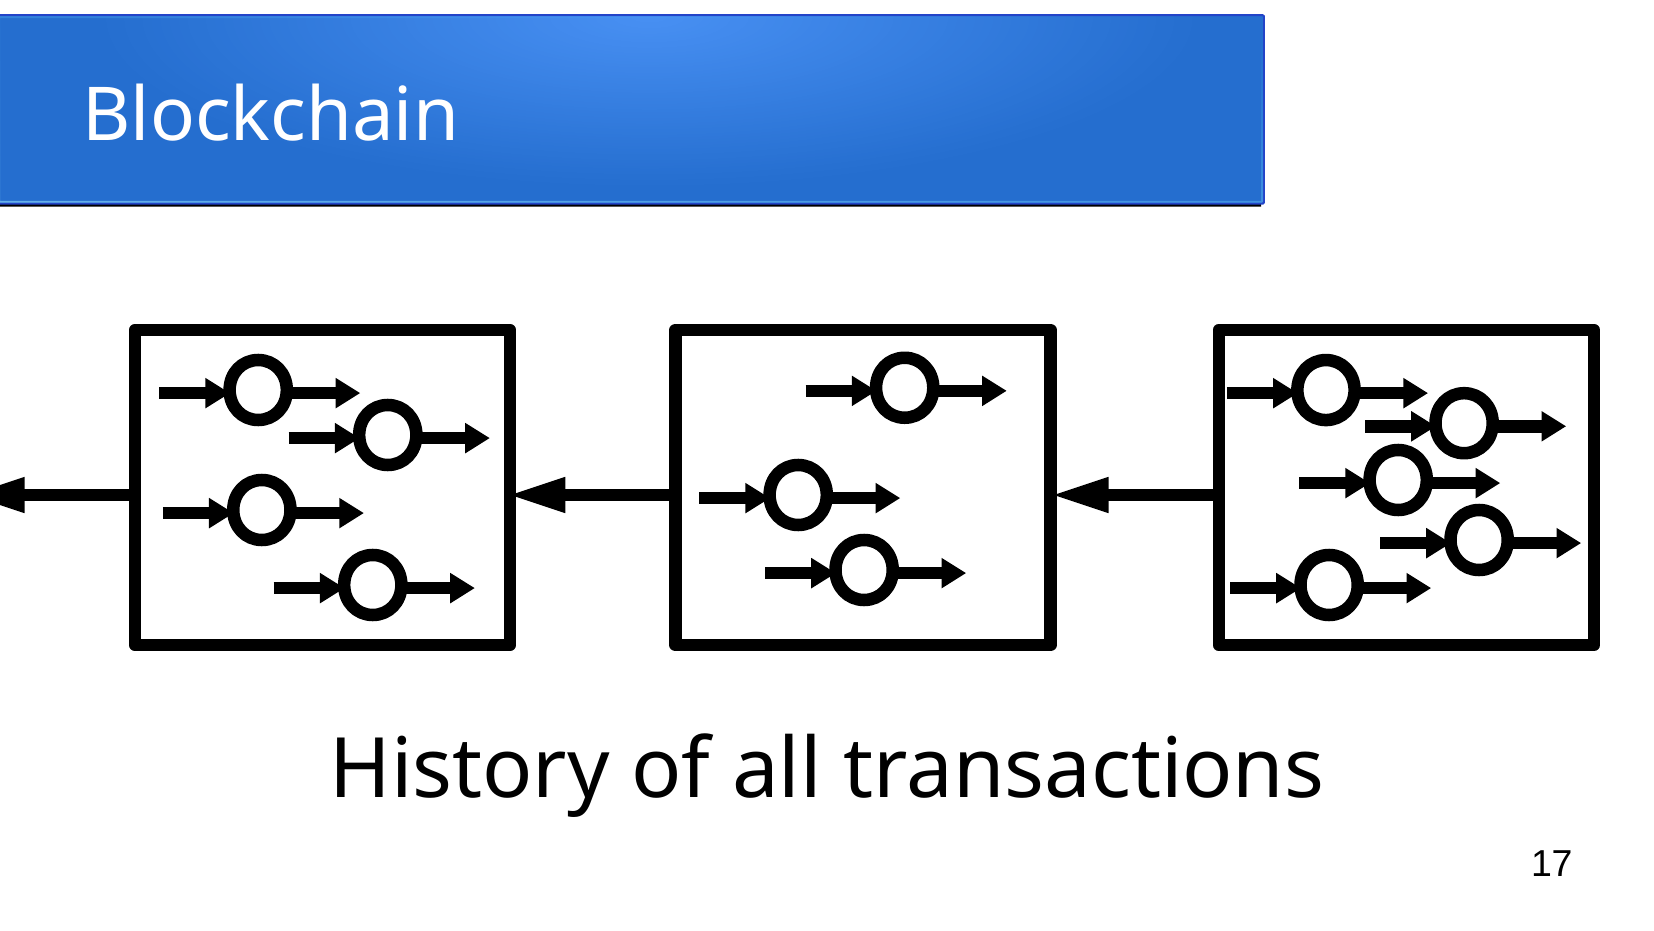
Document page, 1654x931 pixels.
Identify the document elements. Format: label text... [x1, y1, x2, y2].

picture [0, 323, 1601, 652]
text_box History of all transactions [315, 700, 1351, 826]
title Blockchain [82, 35, 1235, 189]
